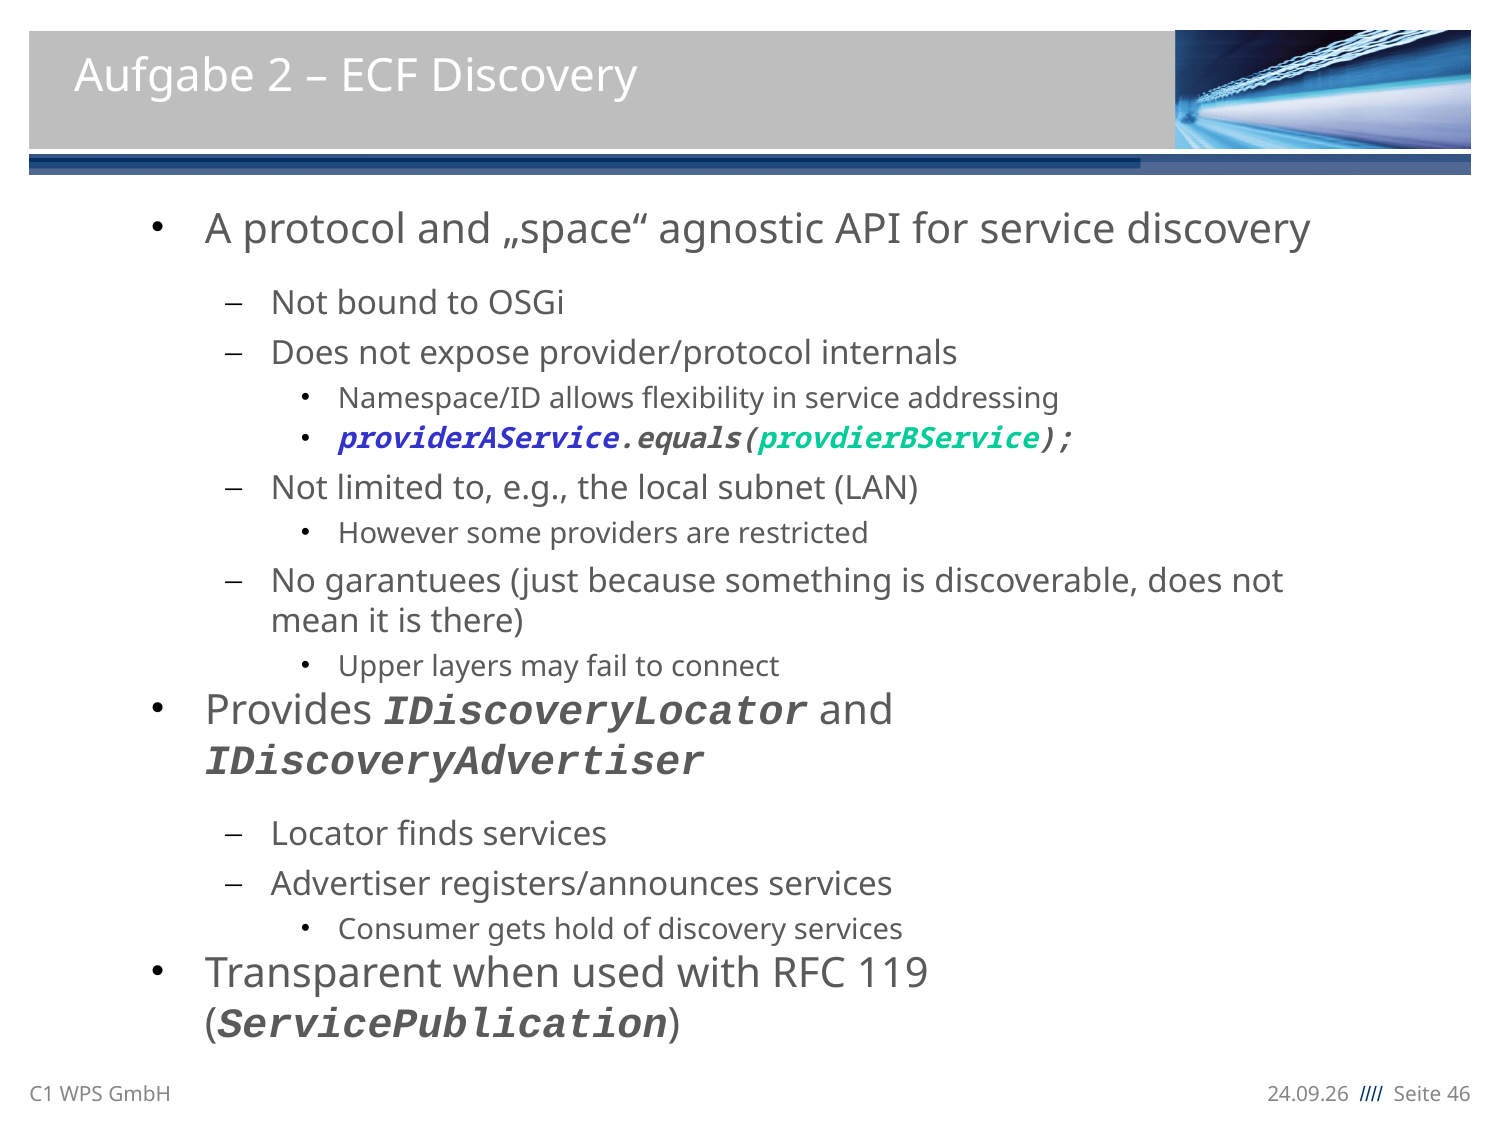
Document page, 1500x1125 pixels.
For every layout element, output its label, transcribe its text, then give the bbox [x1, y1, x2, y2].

title Aufgabe 2 – ECF Discovery [29, 31, 1176, 149]
picture [29, 154, 1471, 175]
picture [1175, 30, 1471, 149]
list A protocol and „space“ agnostic API for service discovery Not bound to OSGi Does not expose provider/protocol internals Namespace/ID allows flexibility in service addressing providerAService.equals(provdierBService); Not limited to, e.g., the local subnet (LAN) However some providers are restricted No garantuees (just because something is discoverable, does not mean it is there) Upper layers may fail to connect Provides IDiscoveryLocator and IDiscoveryAdvertiser Locator finds services Advertiser registers/announces services Consumer gets hold of discovery services Transparent when used with RFC 119 (ServicePublication) [135, 191, 1387, 1054]
